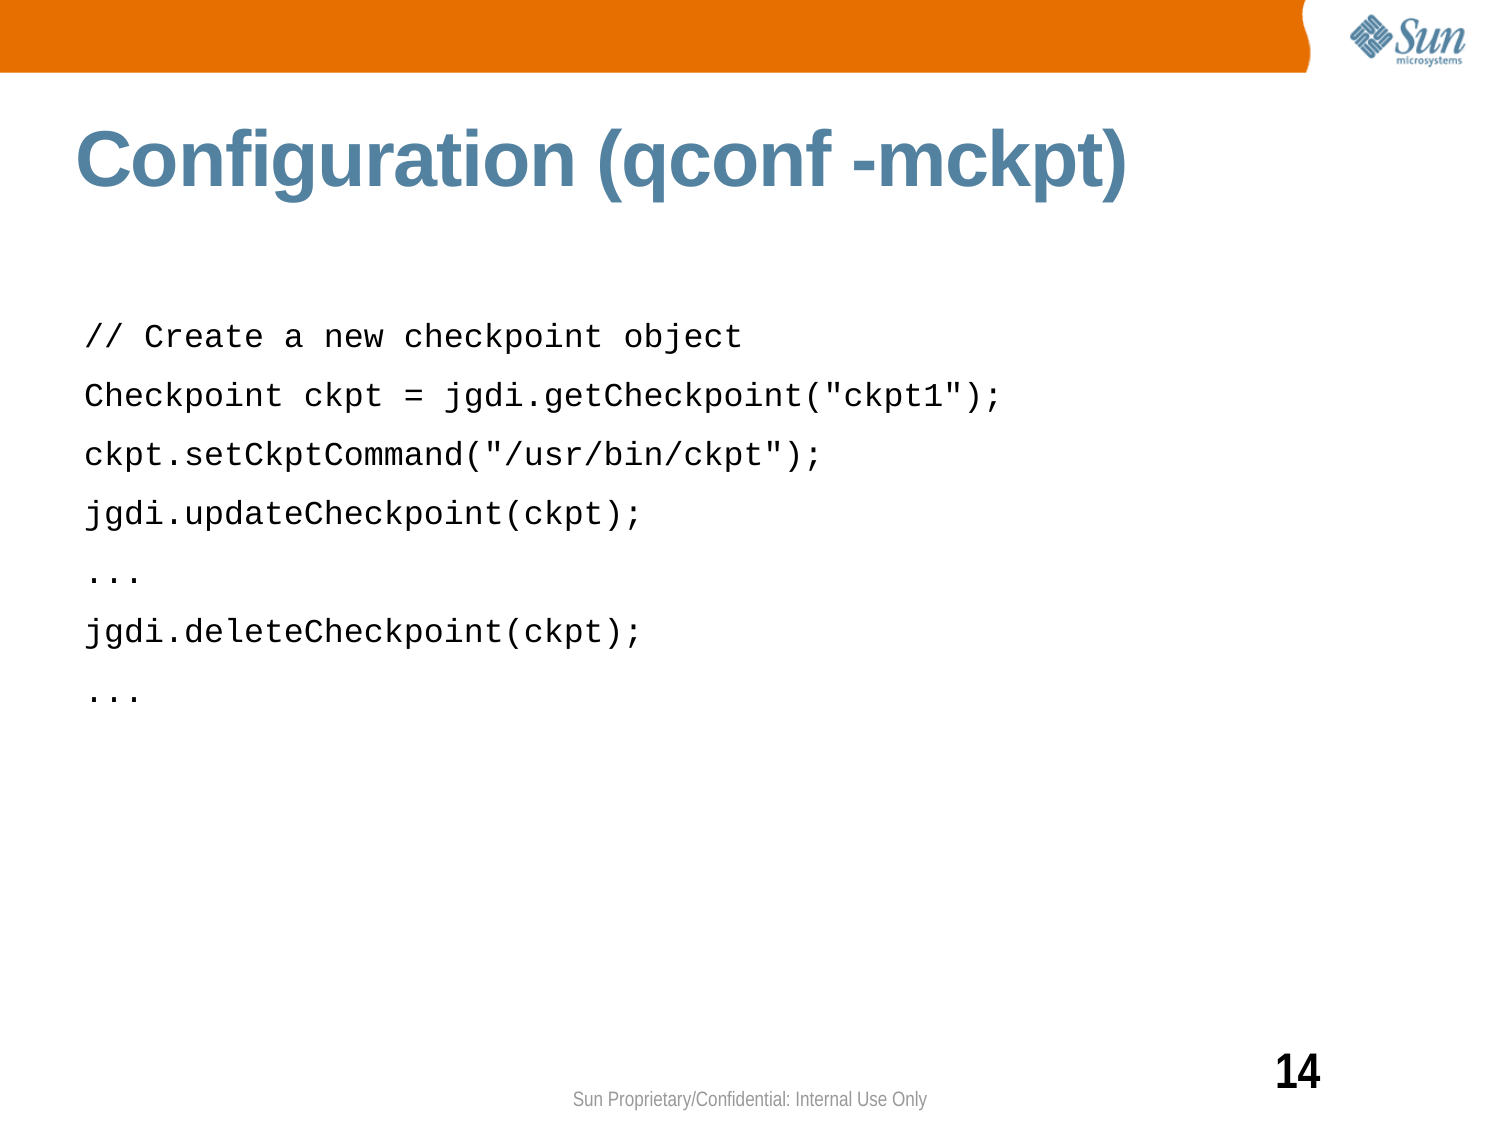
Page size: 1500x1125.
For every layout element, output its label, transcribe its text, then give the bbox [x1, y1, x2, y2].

title Configuration (qconf -mckpt) [75, 122, 1438, 228]
picture [0, 0, 1500, 75]
list // Create a new checkpoint object Checkpoint ckpt = jgdi.getCheckpoint("ckpt1"); ckpt.setCkptCommand("/usr/bin/ckpt"); jgdi.updateCheckpoint(ckpt); ... jgdi.deleteCheckpoint(ckpt); ... [64, 257, 1402, 1017]
